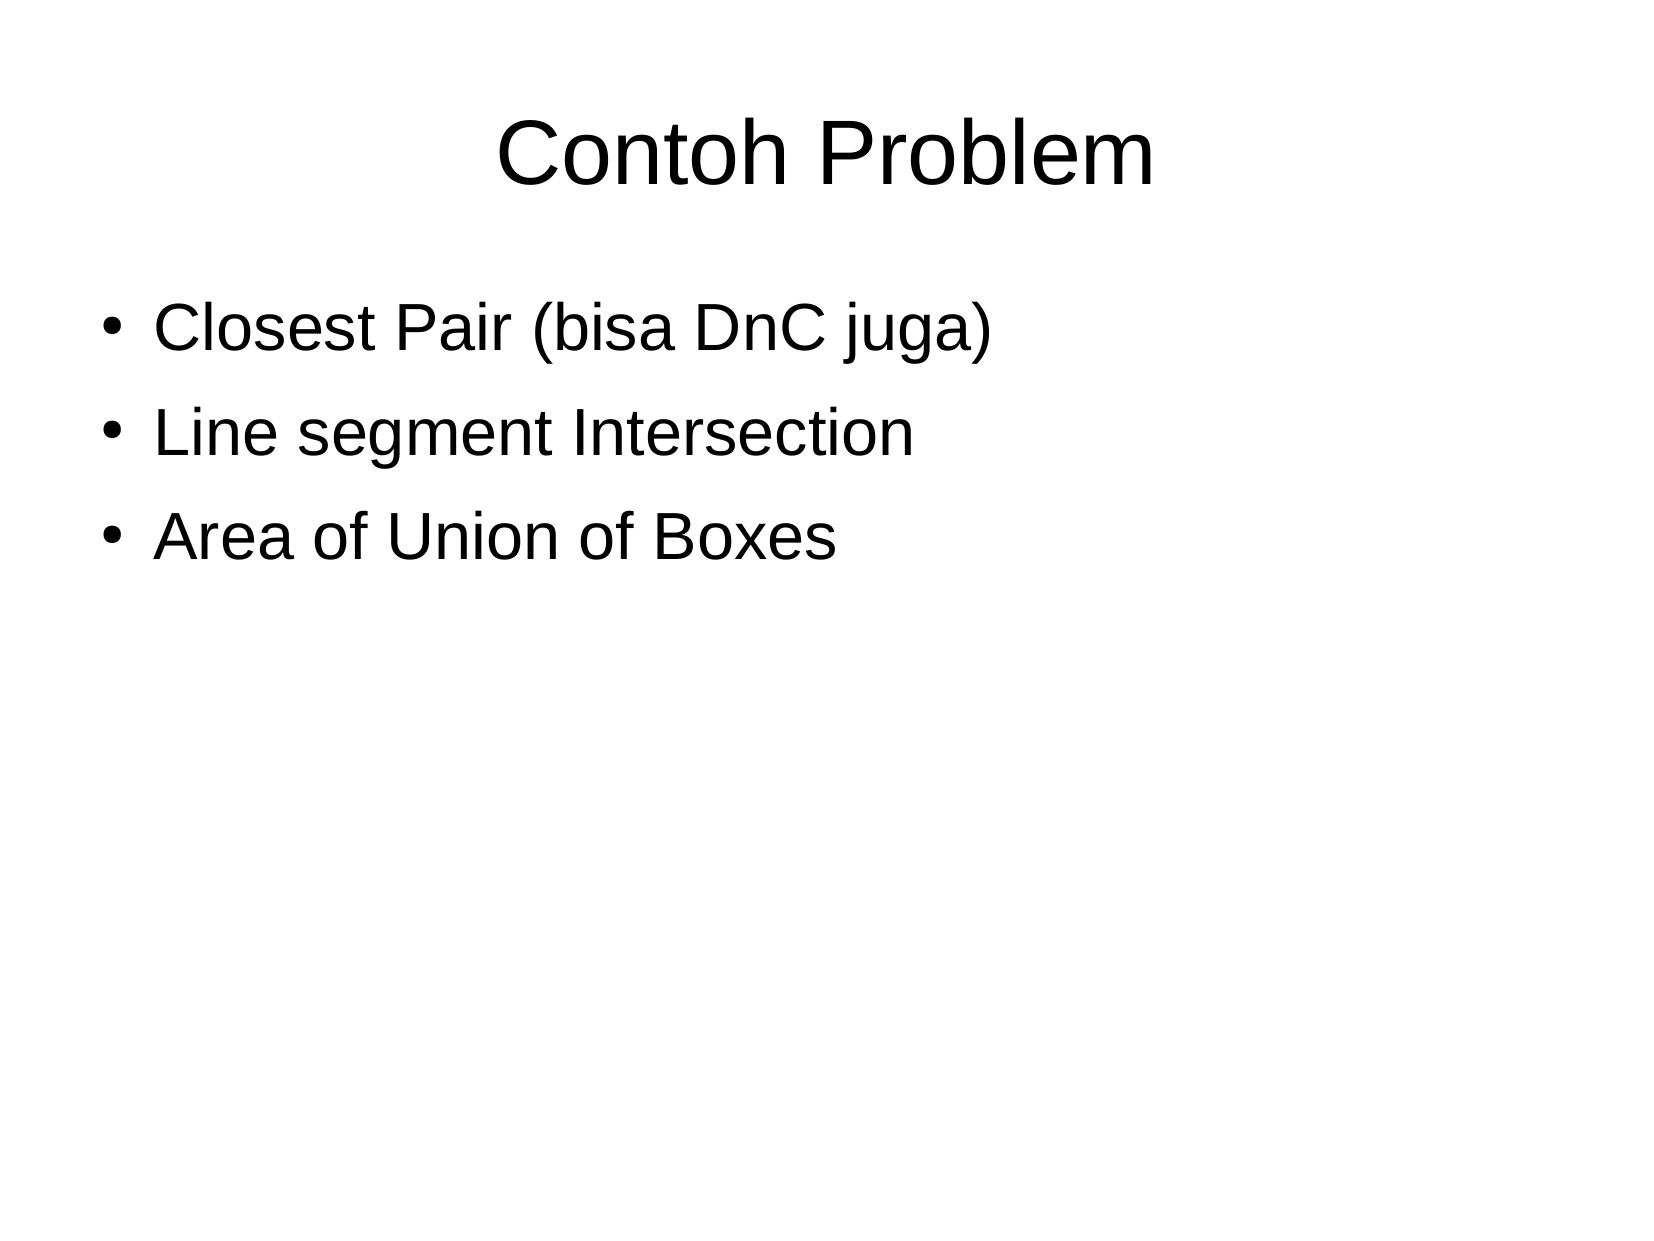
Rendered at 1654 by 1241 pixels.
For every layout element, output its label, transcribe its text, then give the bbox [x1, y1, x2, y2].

list Closest Pair (bisa DnC juga) Line segment Intersection Area of Union of Boxes [82, 290, 1571, 1010]
title Contoh Problem [82, 49, 1571, 257]
